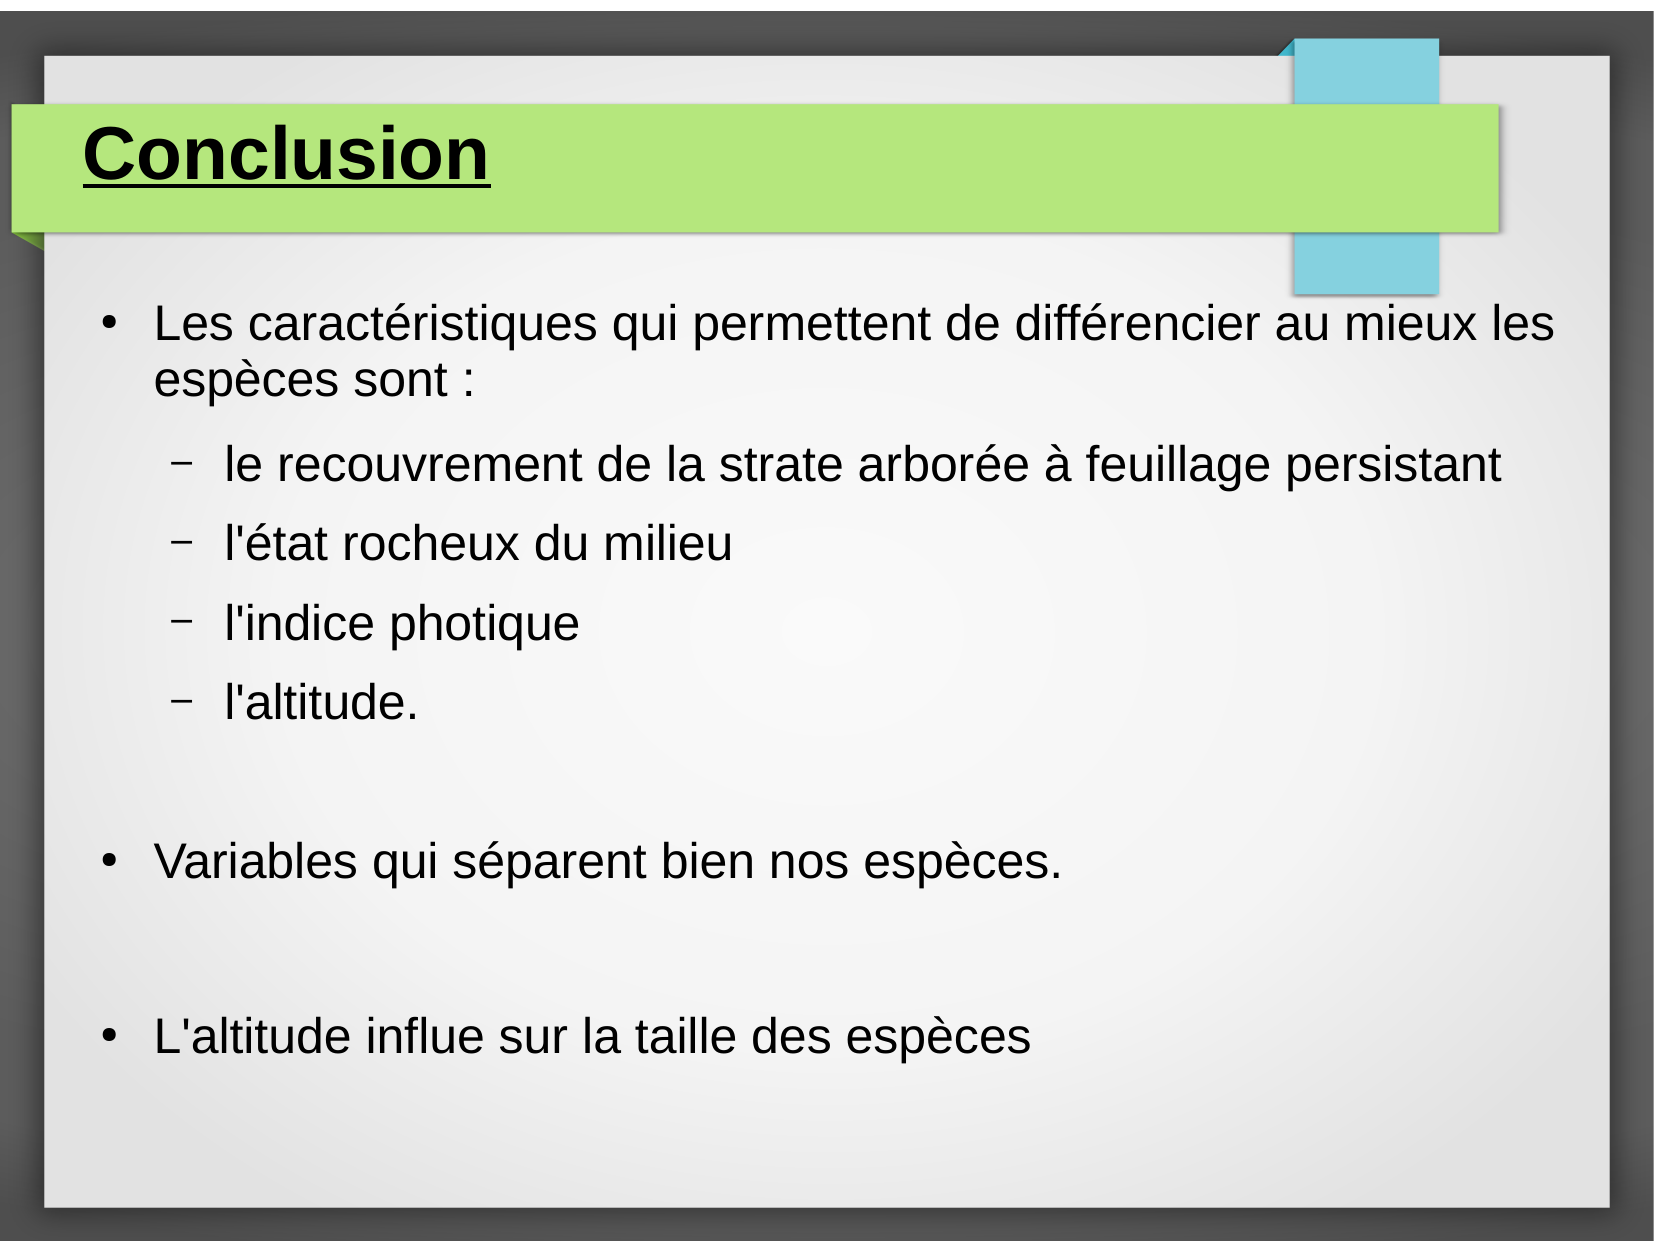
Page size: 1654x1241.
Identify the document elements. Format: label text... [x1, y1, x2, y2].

title Conclusion [82, 94, 1264, 213]
list Les caractéristiques qui permettent de différencier au mieux les espèces sont : le recouvrement de la strate arborée à feuillage persistant l'état rocheux du milieu l'indice photique l'altitude. Variables qui séparent bien nos espèces. L'altitude influe sur la taille des espèces [82, 295, 1571, 1015]
picture [0, 11, 1654, 1241]
